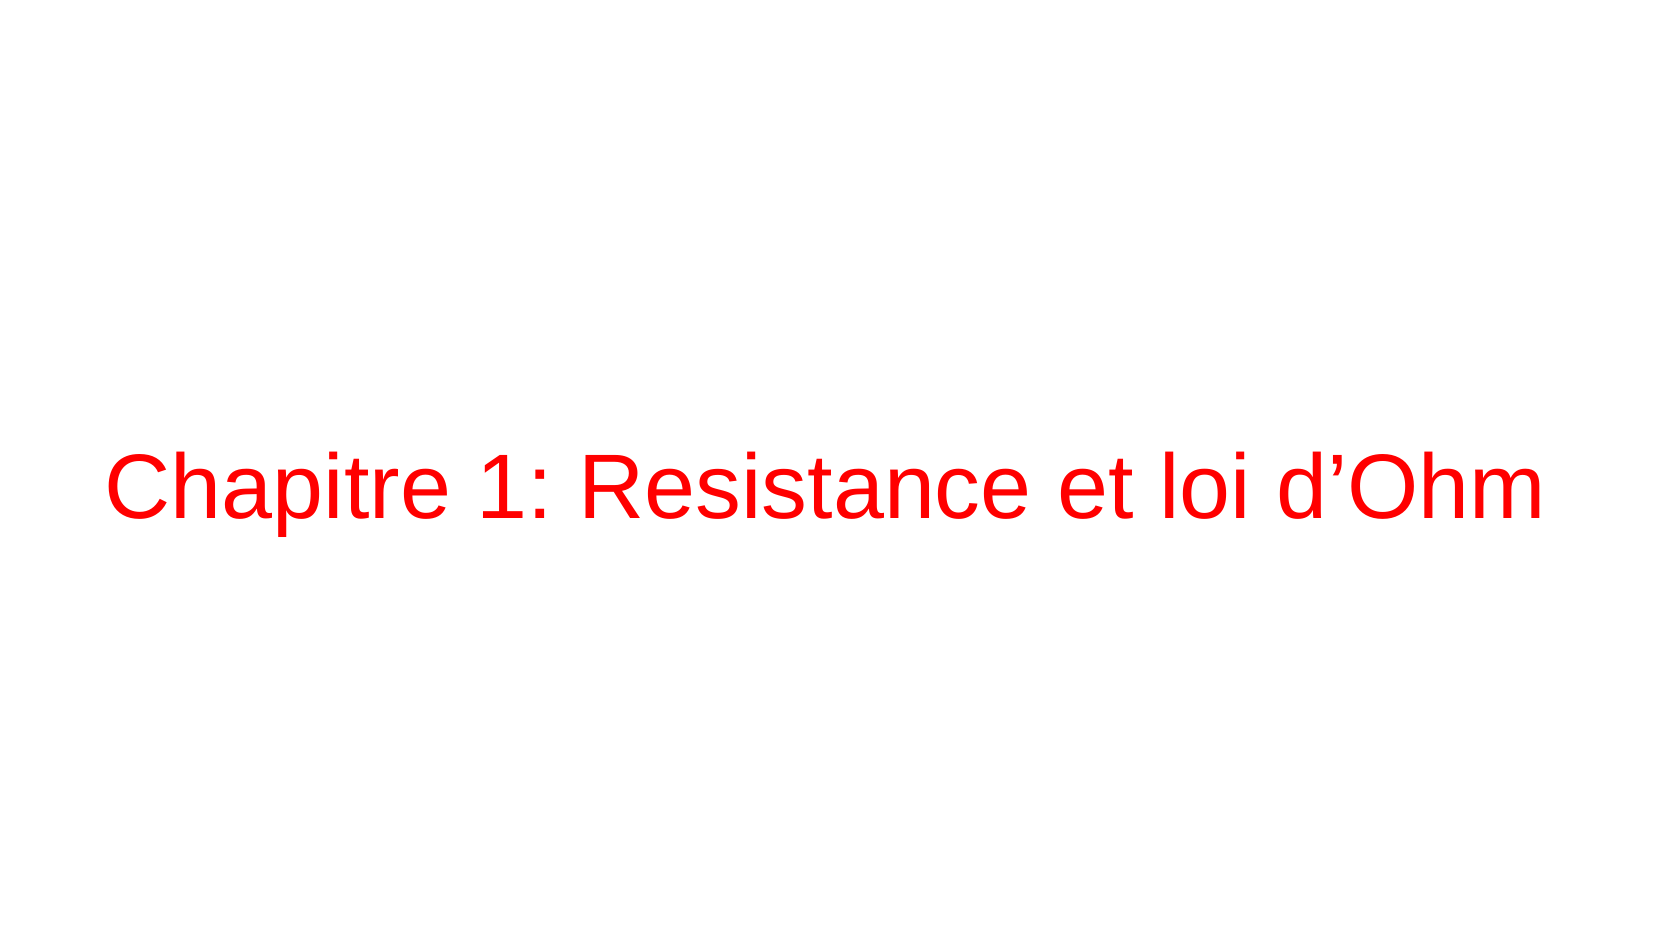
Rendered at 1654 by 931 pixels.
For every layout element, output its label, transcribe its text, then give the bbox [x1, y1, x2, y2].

subtitle Chapitre 1: Resistance et loi d’Ohm [82, 217, 1571, 758]
